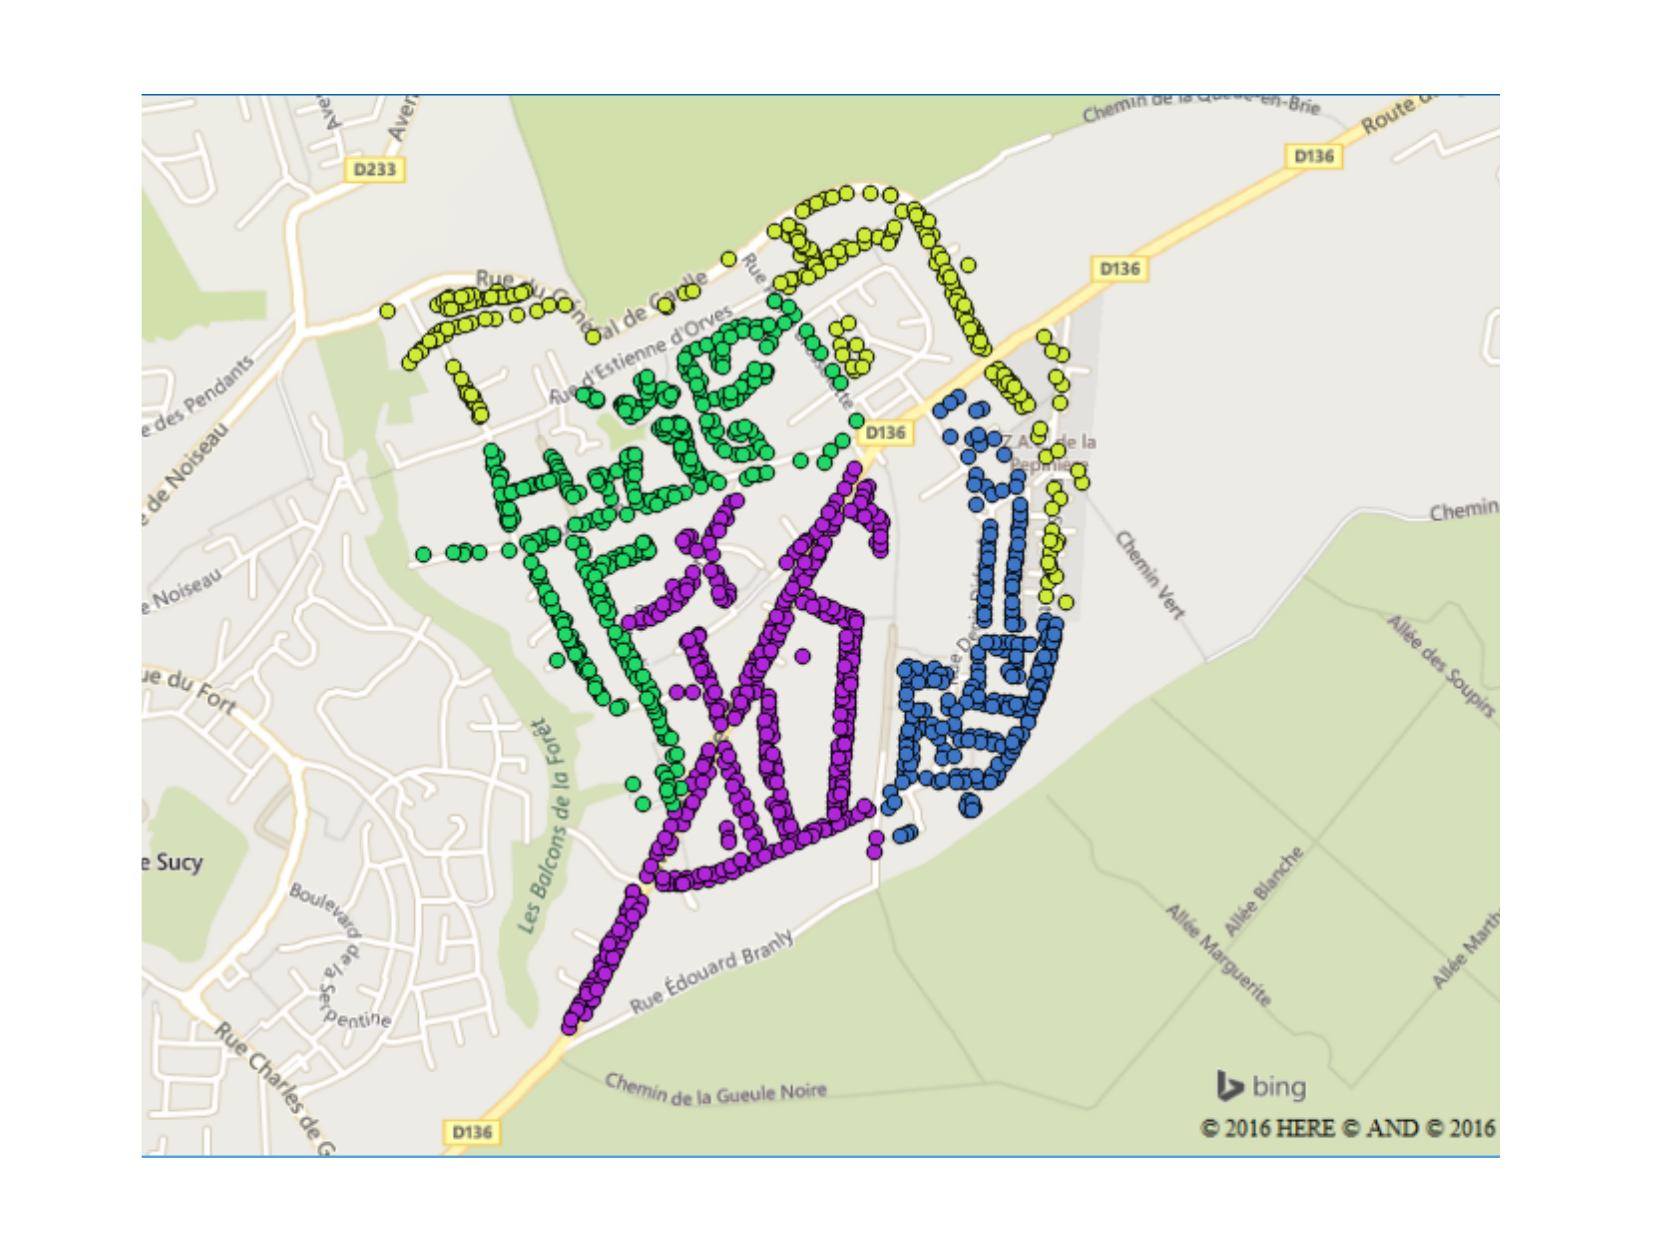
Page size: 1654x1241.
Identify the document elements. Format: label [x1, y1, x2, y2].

picture [141, 94, 1501, 1158]
